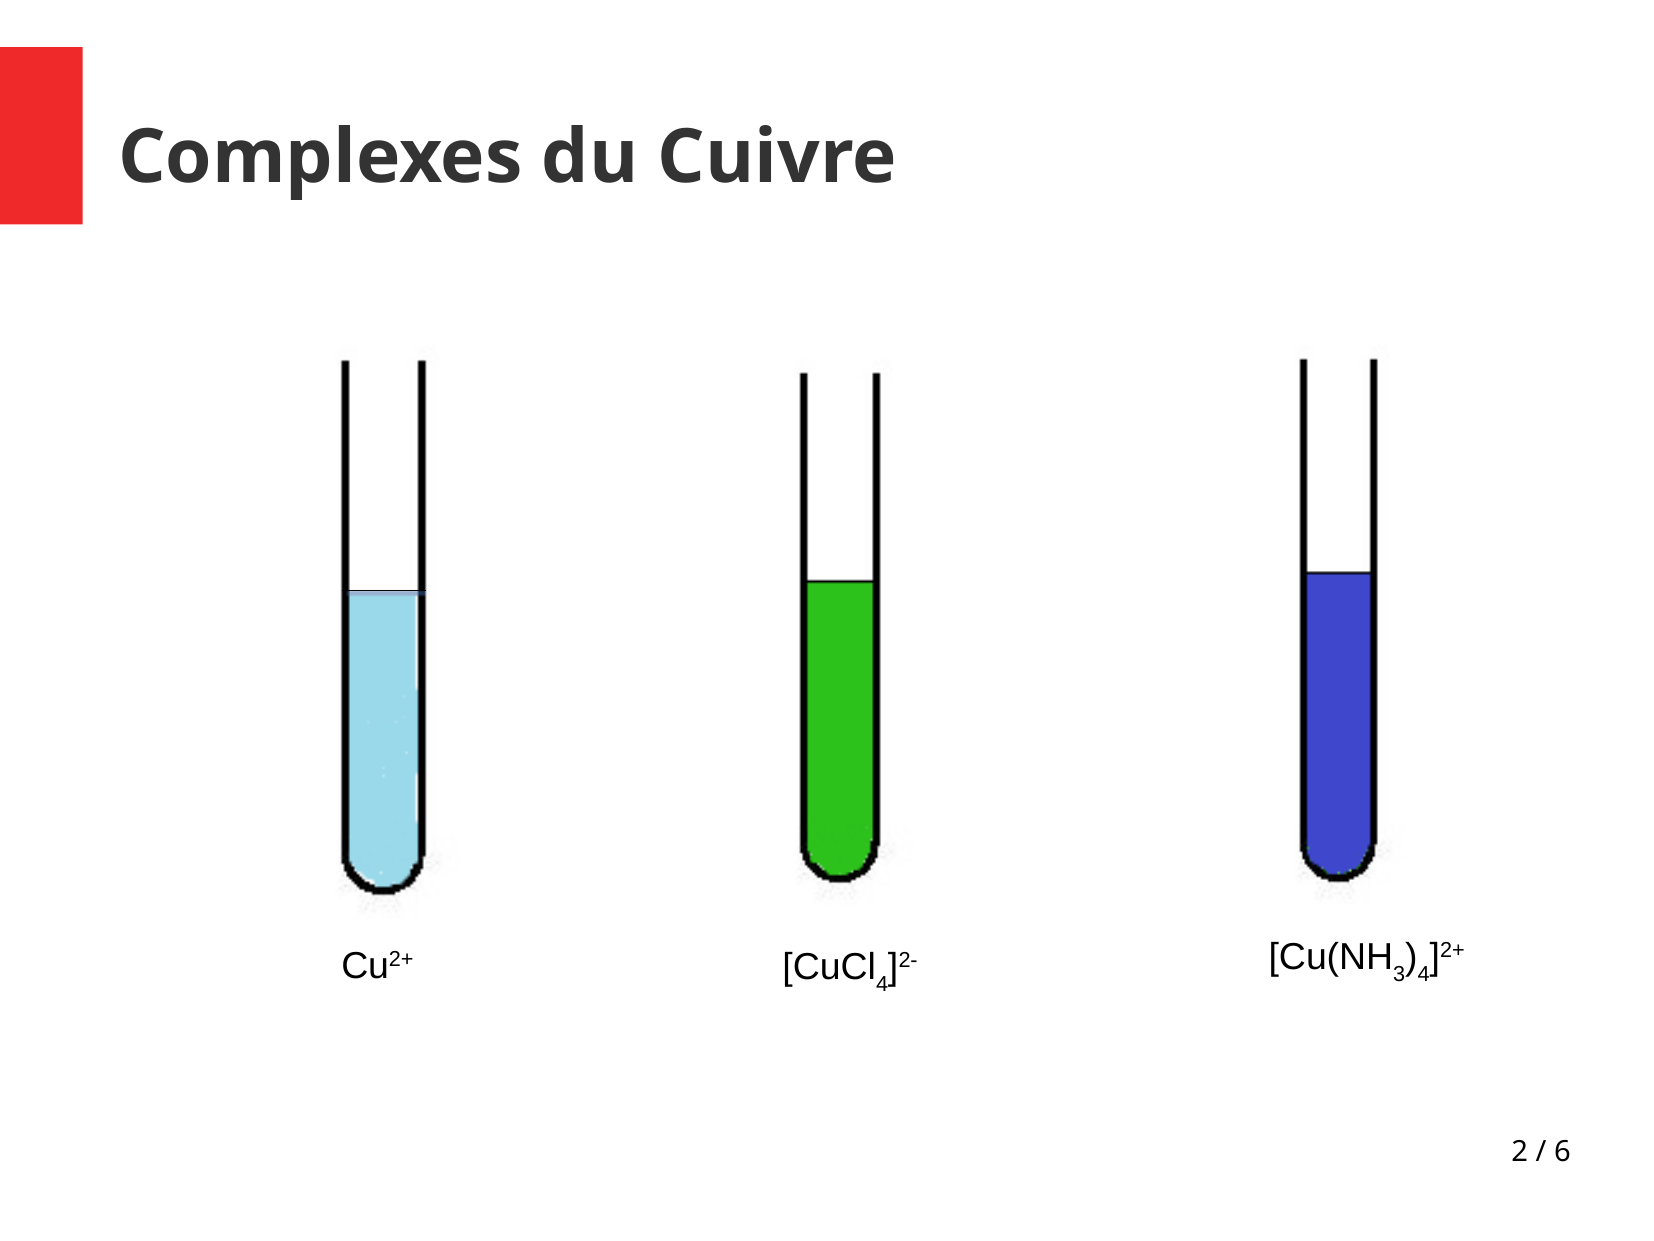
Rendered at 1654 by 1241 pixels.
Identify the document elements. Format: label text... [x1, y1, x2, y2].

title Complexes du Cuivre [118, 49, 1571, 257]
text_box [Cu(NH3)4]2+ [1253, 927, 1514, 994]
picture [248, 318, 508, 926]
picture [767, 330, 934, 927]
picture [1275, 330, 1406, 910]
text_box Cu2+ [326, 937, 445, 995]
text_box [CuCl4]2- [767, 938, 1028, 1004]
